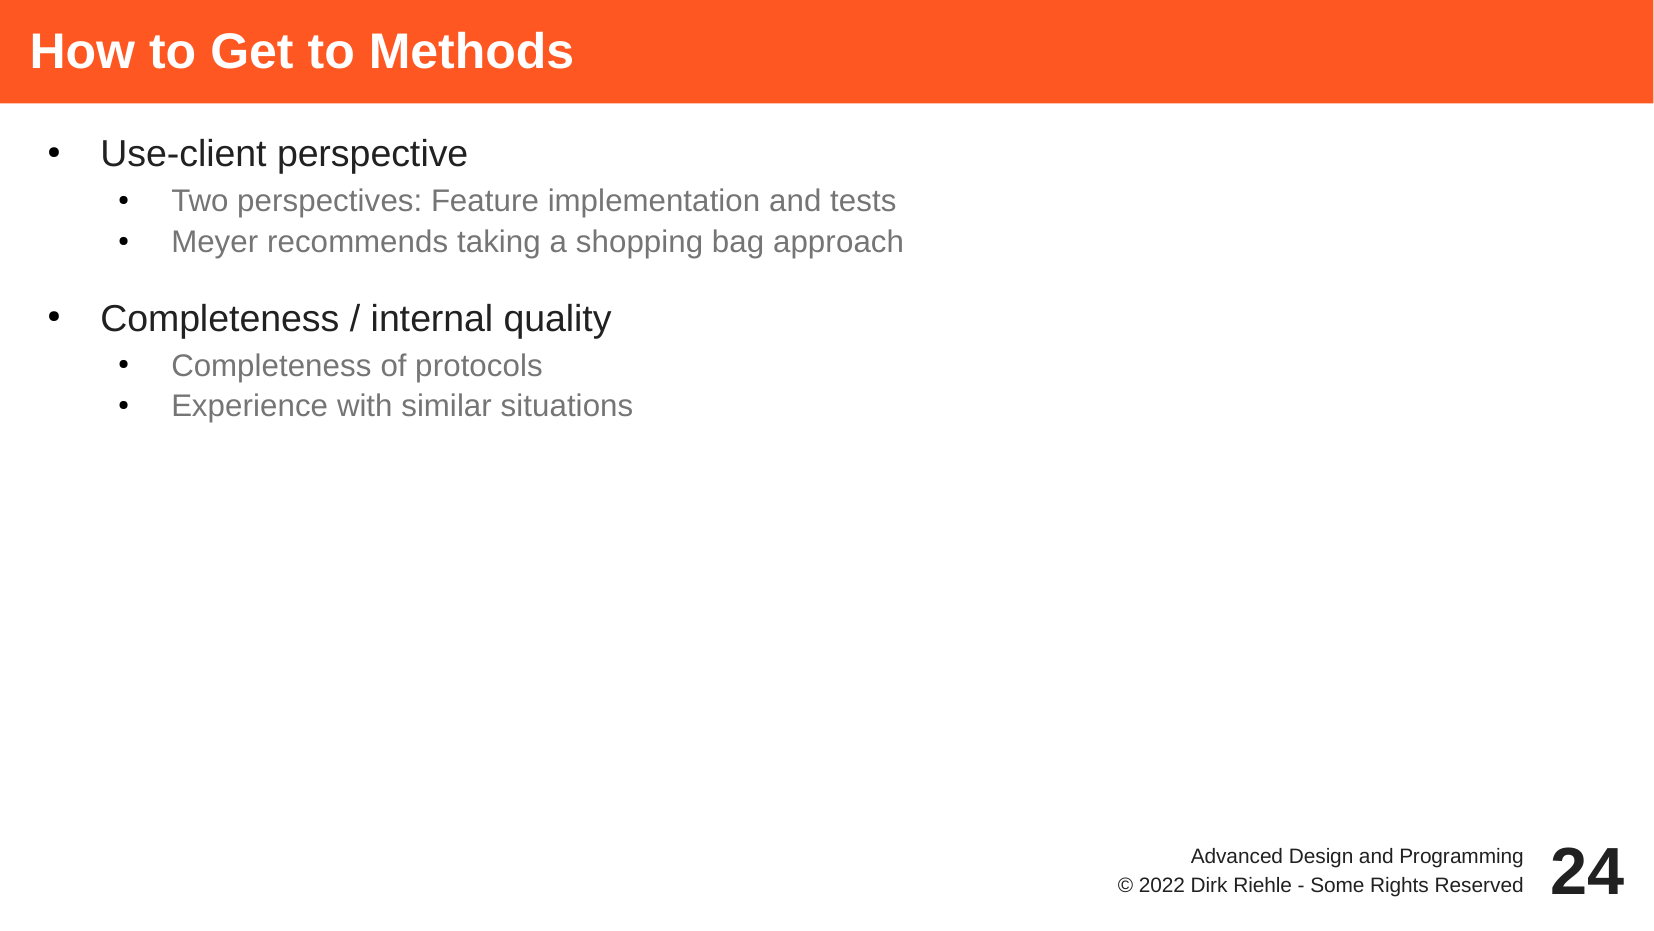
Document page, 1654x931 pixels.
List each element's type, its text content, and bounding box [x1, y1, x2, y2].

list Use-client perspective Two perspectives: Feature implementation and tests Meyer recommends taking a shopping bag approach Completeness / internal quality Completeness of protocols Experience with similar situations [29, 132, 1625, 813]
title How to Get to Methods [0, 0, 1654, 104]
